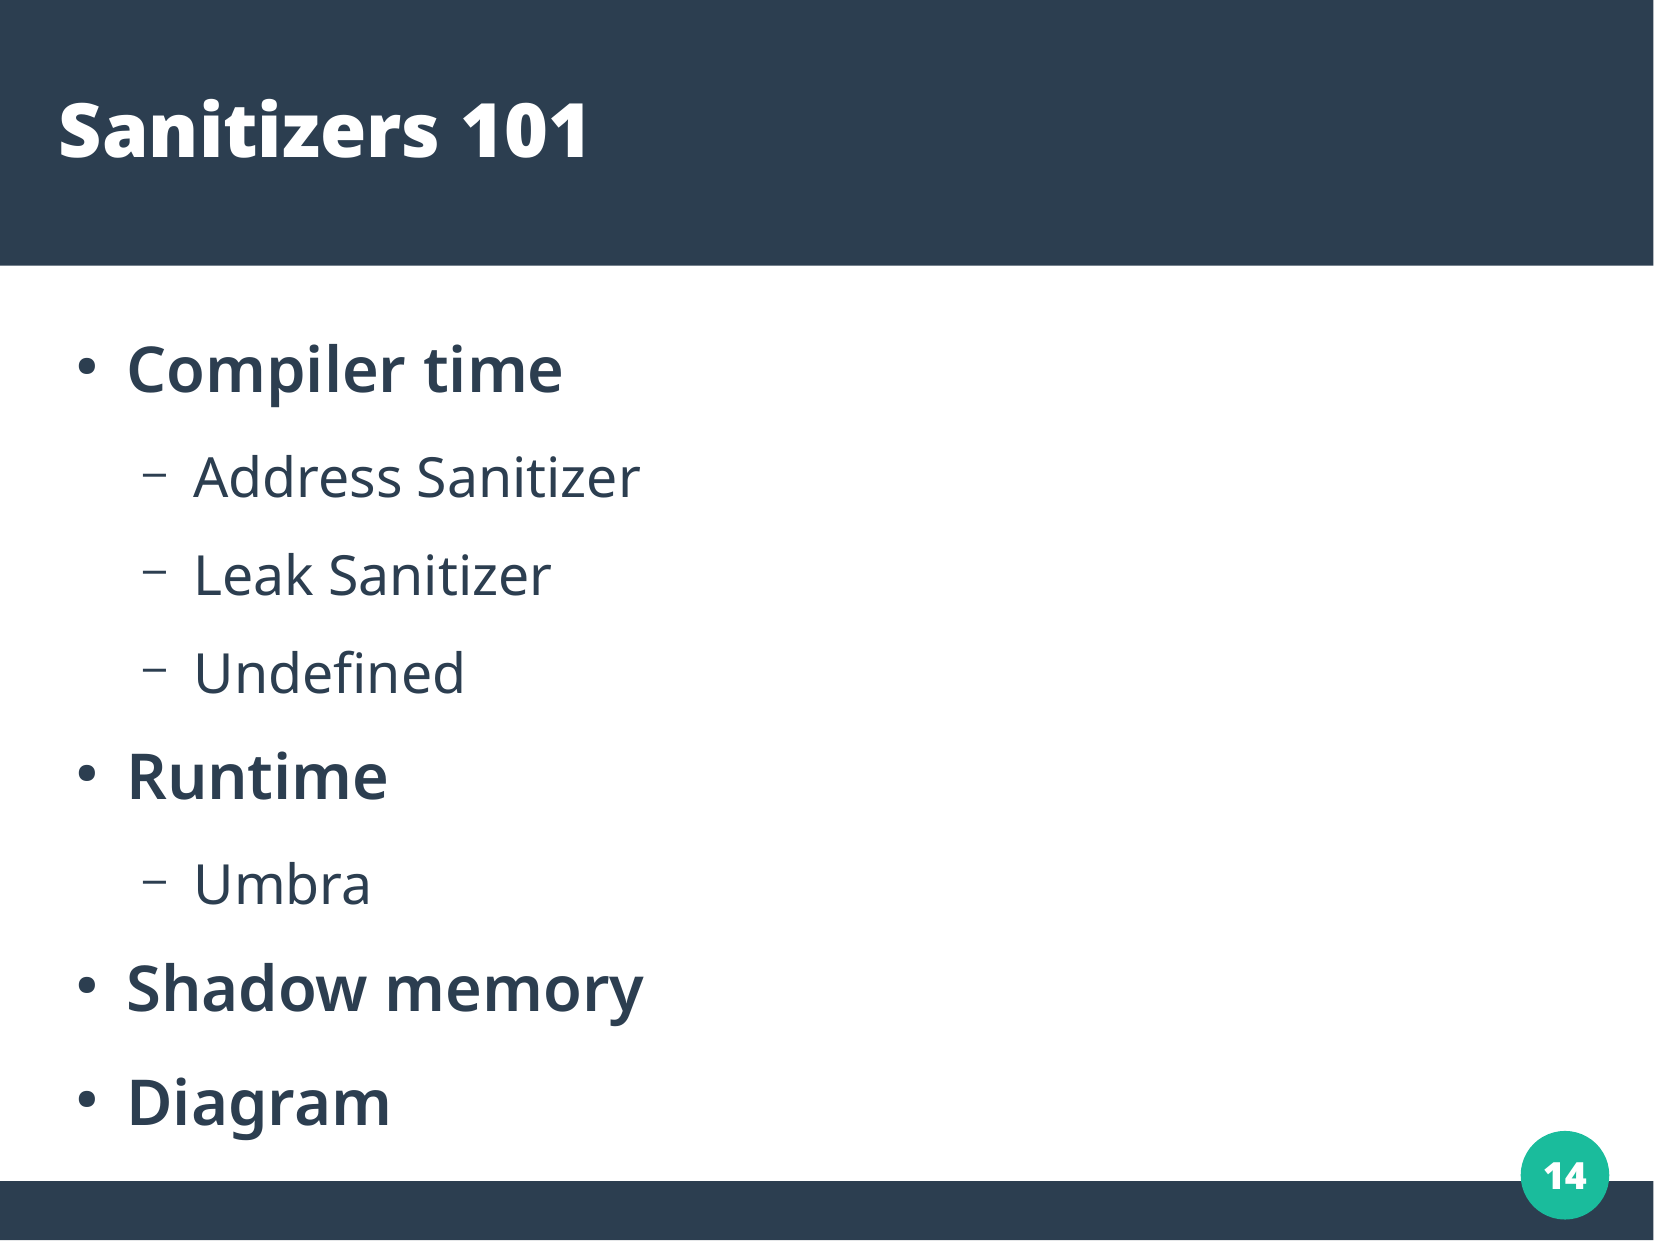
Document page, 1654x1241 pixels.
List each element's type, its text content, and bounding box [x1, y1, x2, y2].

title Sanitizers 101 [59, 49, 1595, 207]
list Compiler time Address Sanitizer Leak Sanitizer Undefined Runtime Umbra Shadow memory Diagram [59, 324, 1595, 1152]
